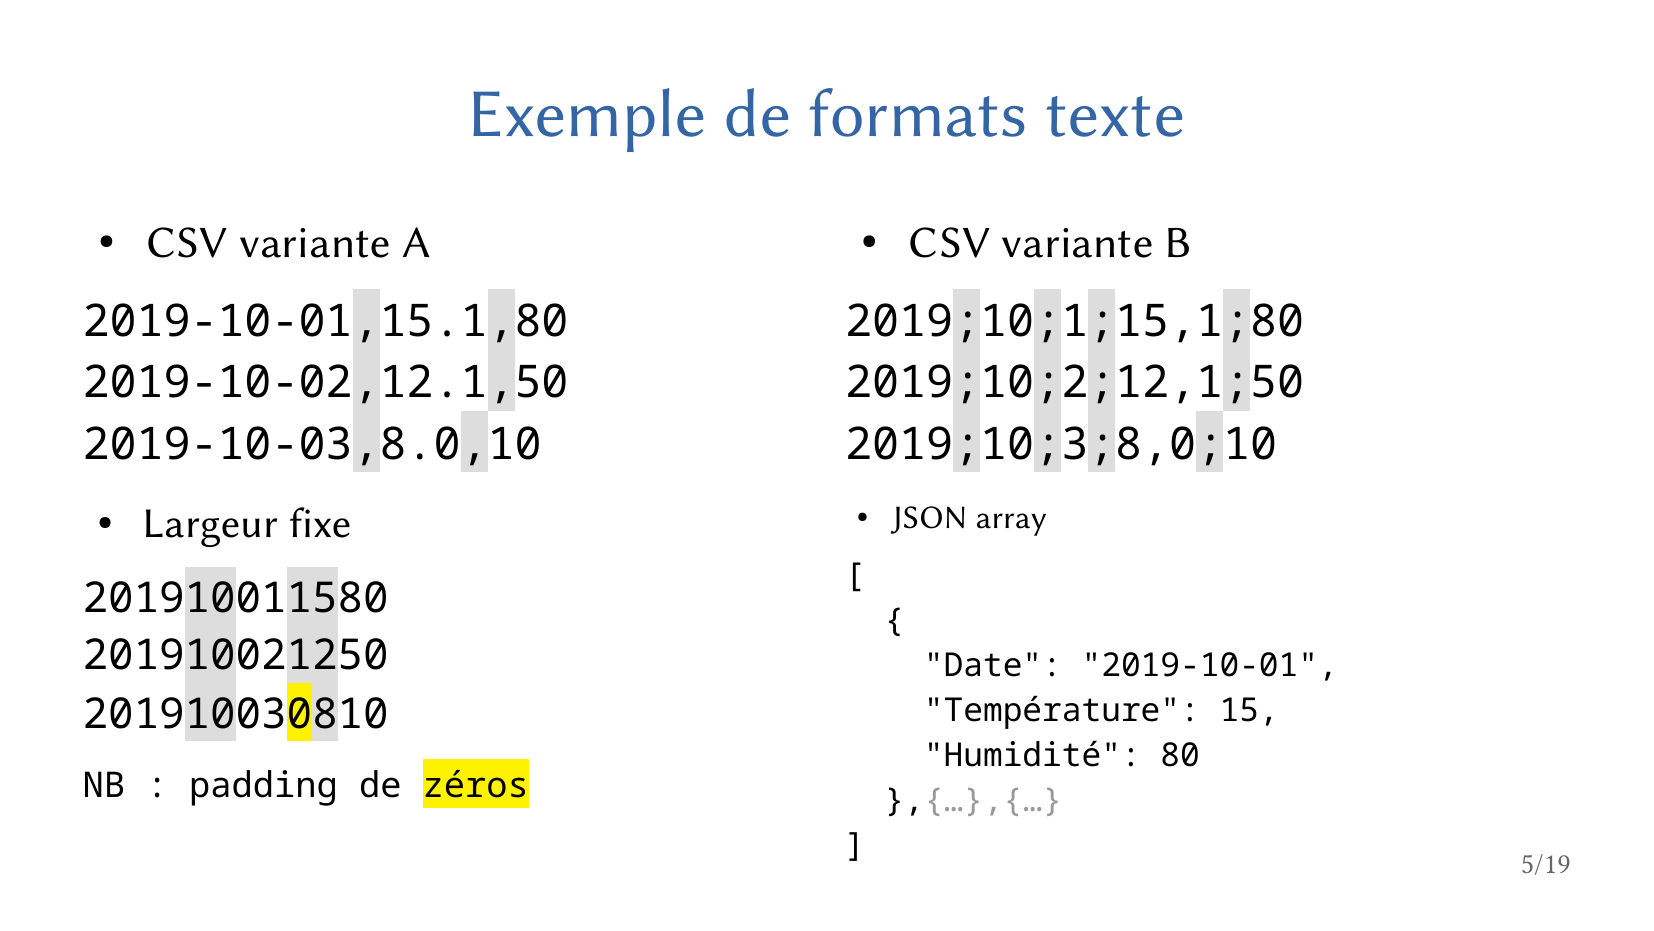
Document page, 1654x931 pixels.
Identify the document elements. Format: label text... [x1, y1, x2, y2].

list JSON array [ { "Date": "2019-10-01", "Température": 15, "Humidité": 80 },{…},{…} ] [845, 499, 1572, 871]
list CSV variante A 2019-10-01,15.1,80 2019-10-02,12.1,50 2019-10-03,8.0,10 [82, 217, 809, 475]
list CSV variante B 2019;10;1;15,1;80 2019;10;2;12,1;50 2019;10;3;8,0;10 [845, 217, 1572, 475]
list Largeur fixe 201910011580 201910021250 201910030810 NB : padding de zéros [82, 499, 809, 811]
title Exemple de formats texte [82, 37, 1571, 193]
